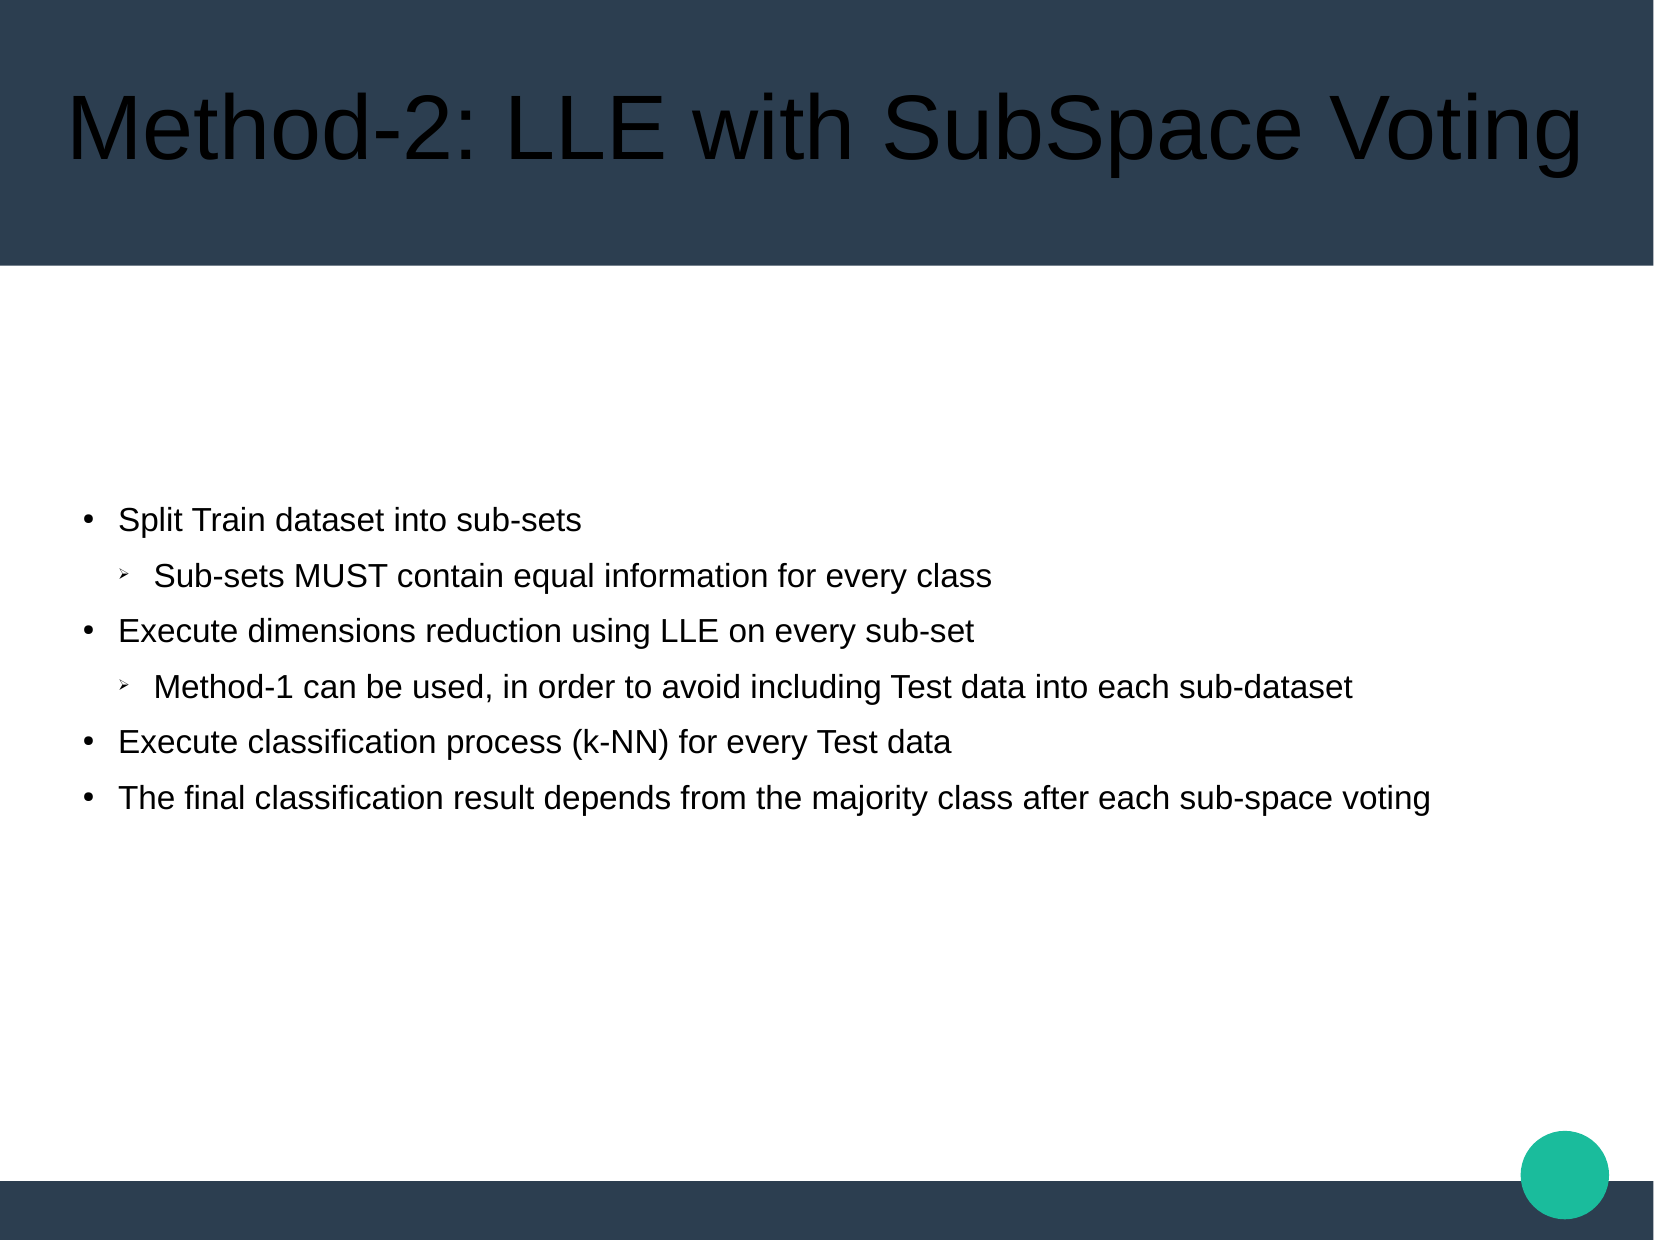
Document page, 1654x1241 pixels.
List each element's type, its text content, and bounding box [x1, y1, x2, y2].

title Method-2: LLE with SubSpace Voting [59, 49, 1595, 207]
subtitle Split Train dataset into sub-sets Sub-sets MUST contain equal information for every class Execute dimensions reduction using LLE on every sub-set Method-1 can be used, in order to avoid including Test data into each sub-dataset Execute classification process (k-NN) for every Test data The final classification result depends from the majority class after each sub-space voting [82, 290, 1571, 1010]
